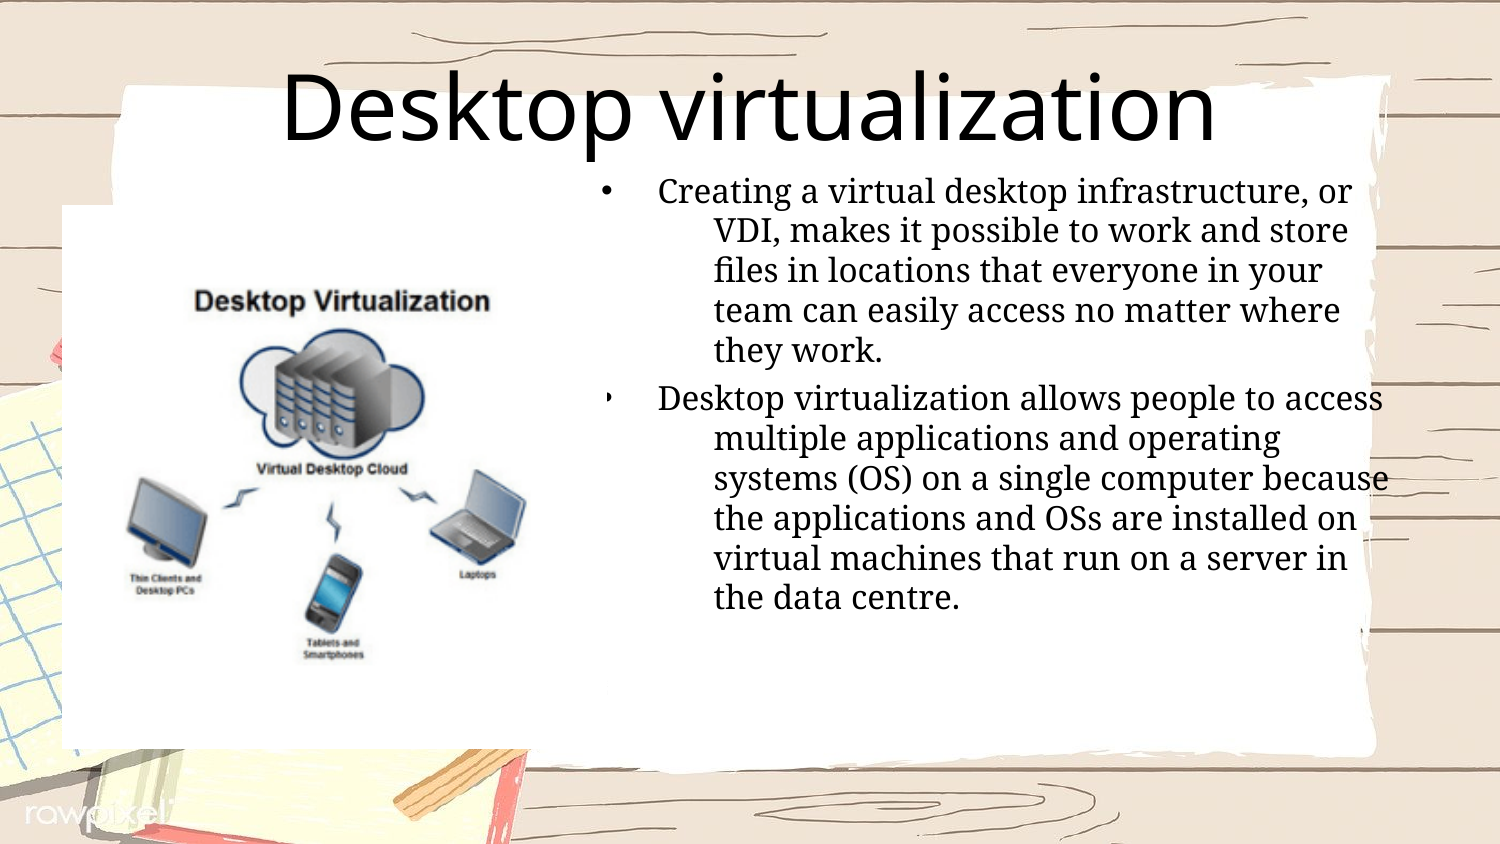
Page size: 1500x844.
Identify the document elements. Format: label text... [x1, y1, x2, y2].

list Creating a virtual desktop infrastructure, or VDI, makes it possible to work and store files in locations that everyone in your team can easily access no matter where they work. Desktop virtualization allows people to access multiple applications and operating systems (OS) on a single computer because the applications and OSs are installed on virtual machines that run on a server in the data centre. [586, 162, 1422, 720]
title Desktop virtualization [75, 33, 1426, 175]
picture [62, 205, 607, 749]
